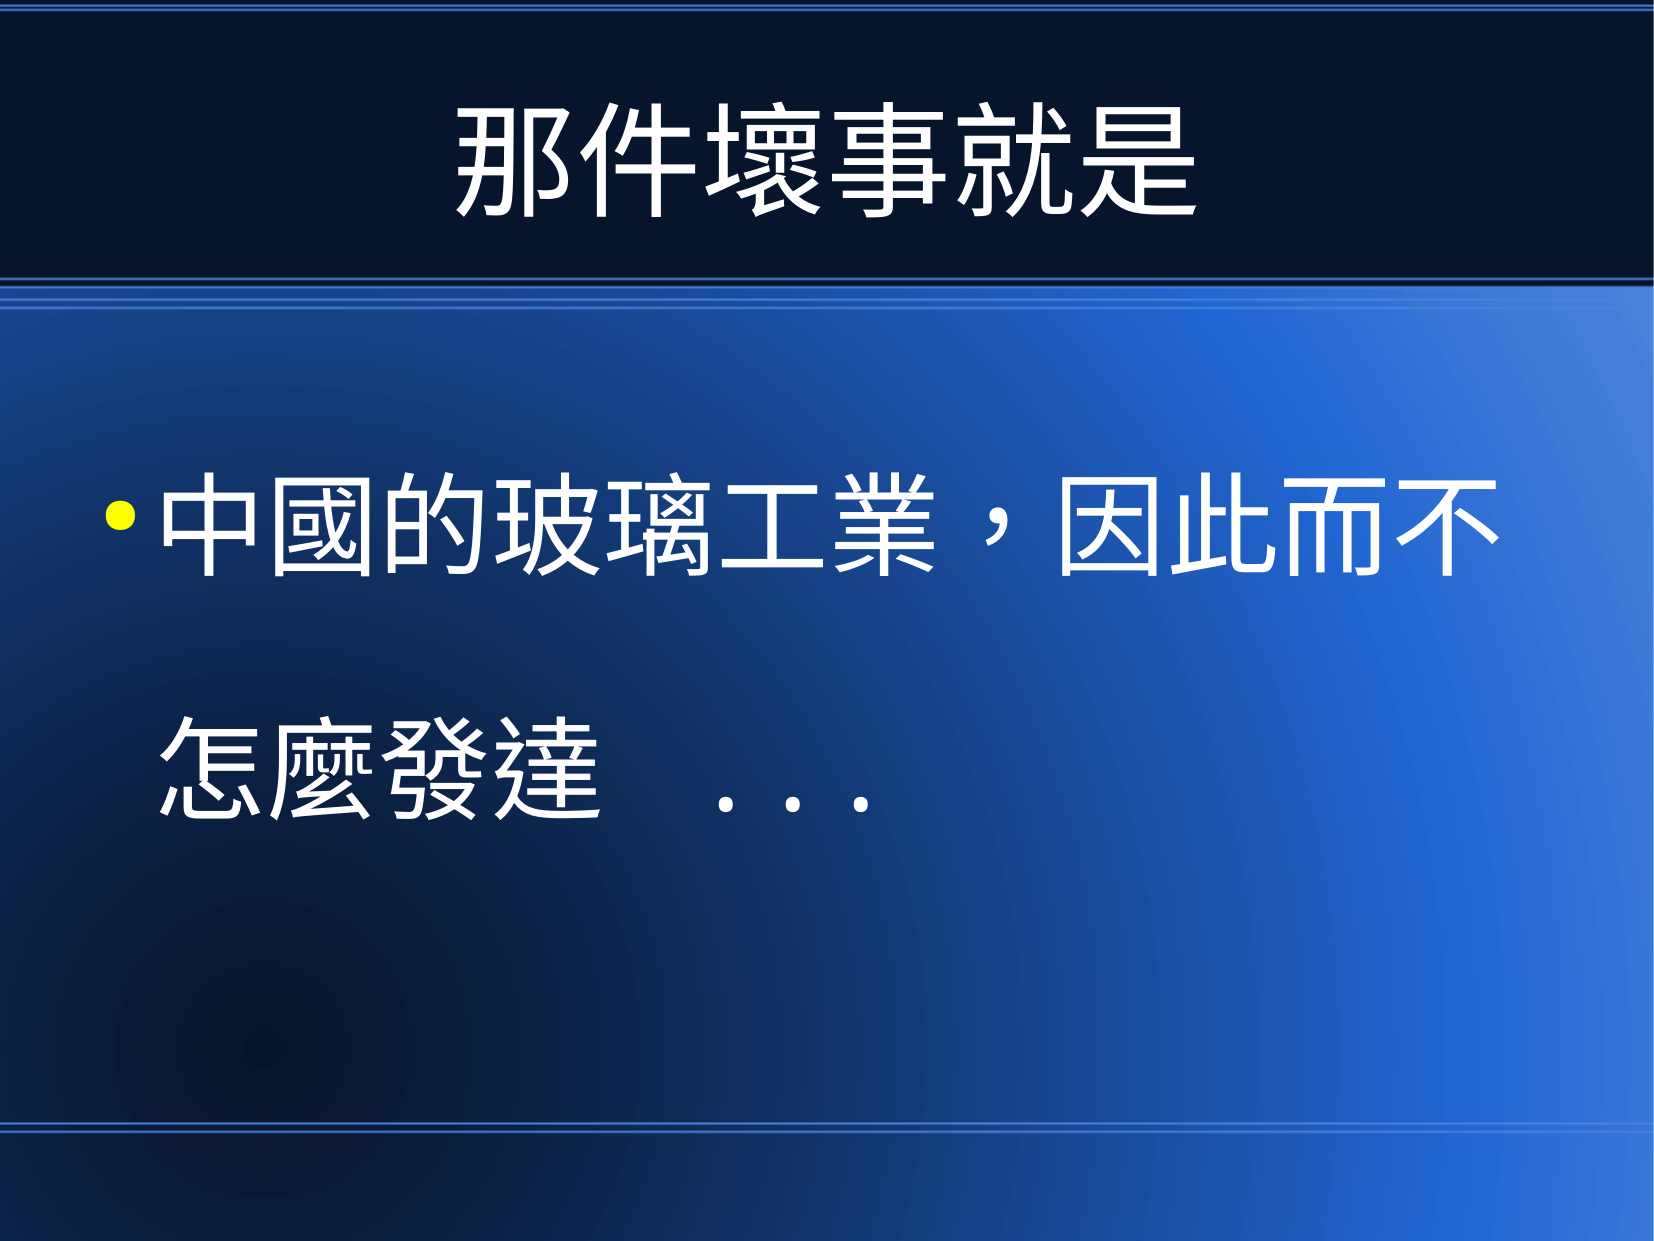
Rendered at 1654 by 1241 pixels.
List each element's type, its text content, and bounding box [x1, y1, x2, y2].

list 中國的玻璃工業，因此而不怎麼發達 ... [82, 355, 1571, 1241]
picture [0, 0, 1654, 1241]
title 那件壞事就是 [82, 49, 1571, 257]
